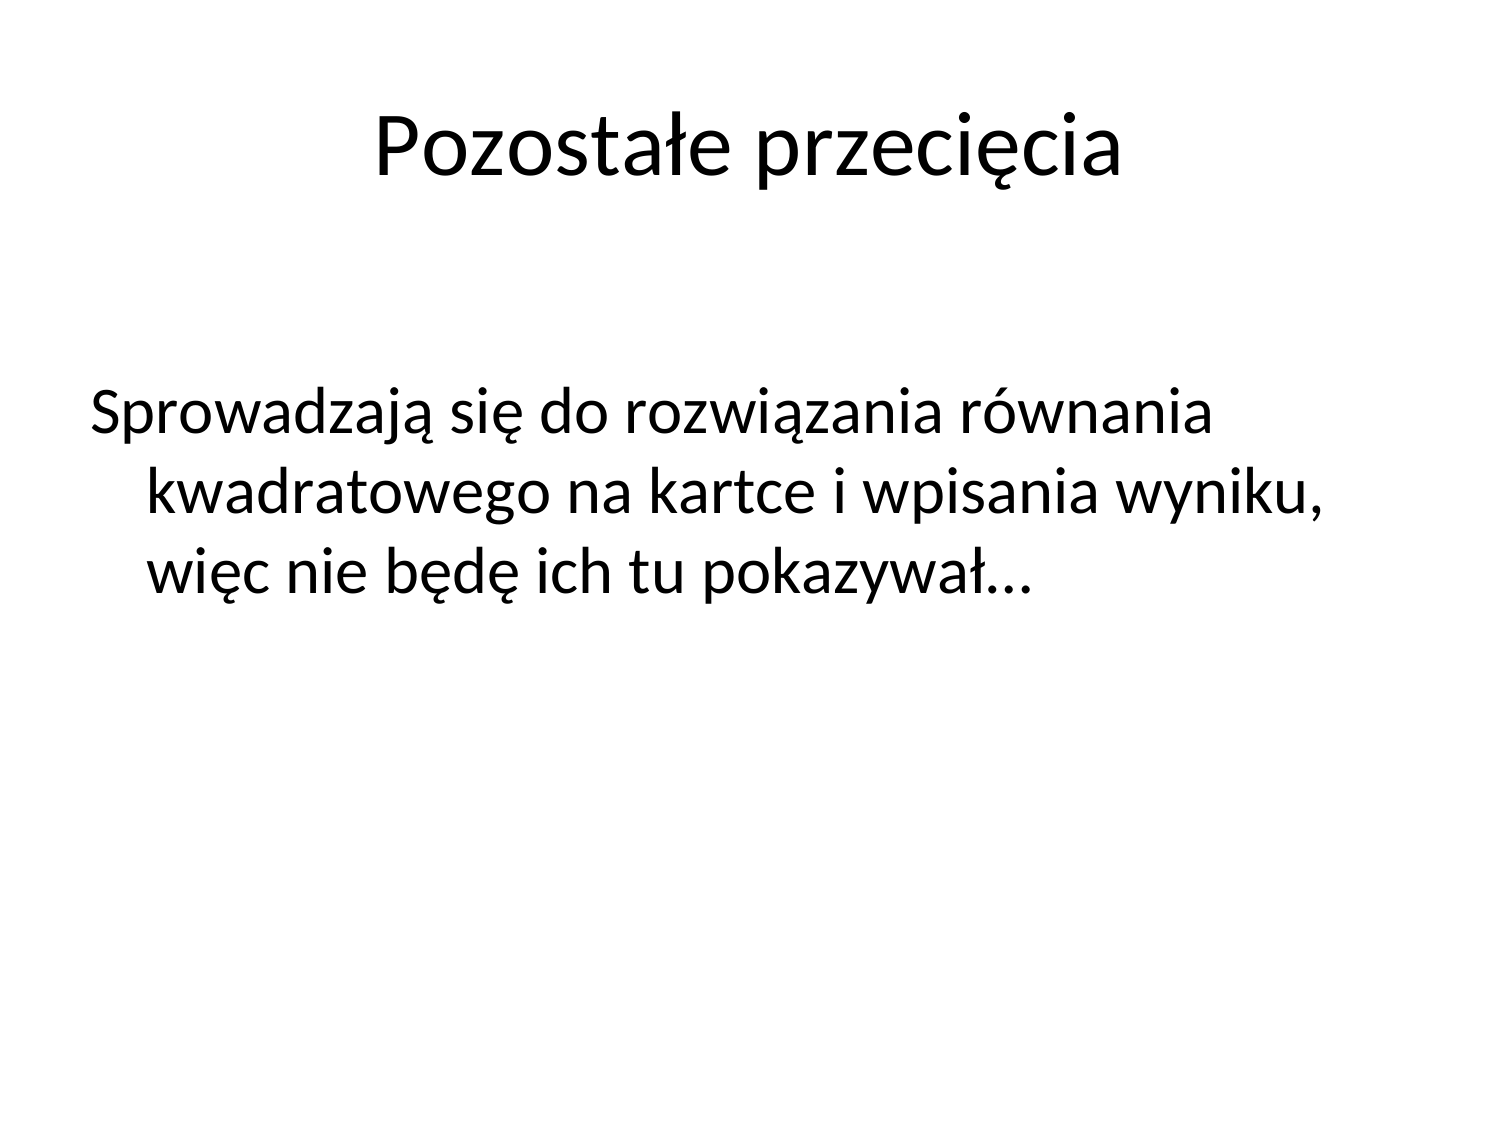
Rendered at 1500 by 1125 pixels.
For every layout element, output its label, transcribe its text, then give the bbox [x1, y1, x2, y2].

title Pozostałe przecięcia [75, 45, 1426, 233]
list Sprowadzają się do rozwiązania równania kwadratowego na kartce i wpisania wyniku, więc nie będę ich tu pokazywał… [75, 262, 1426, 1005]
